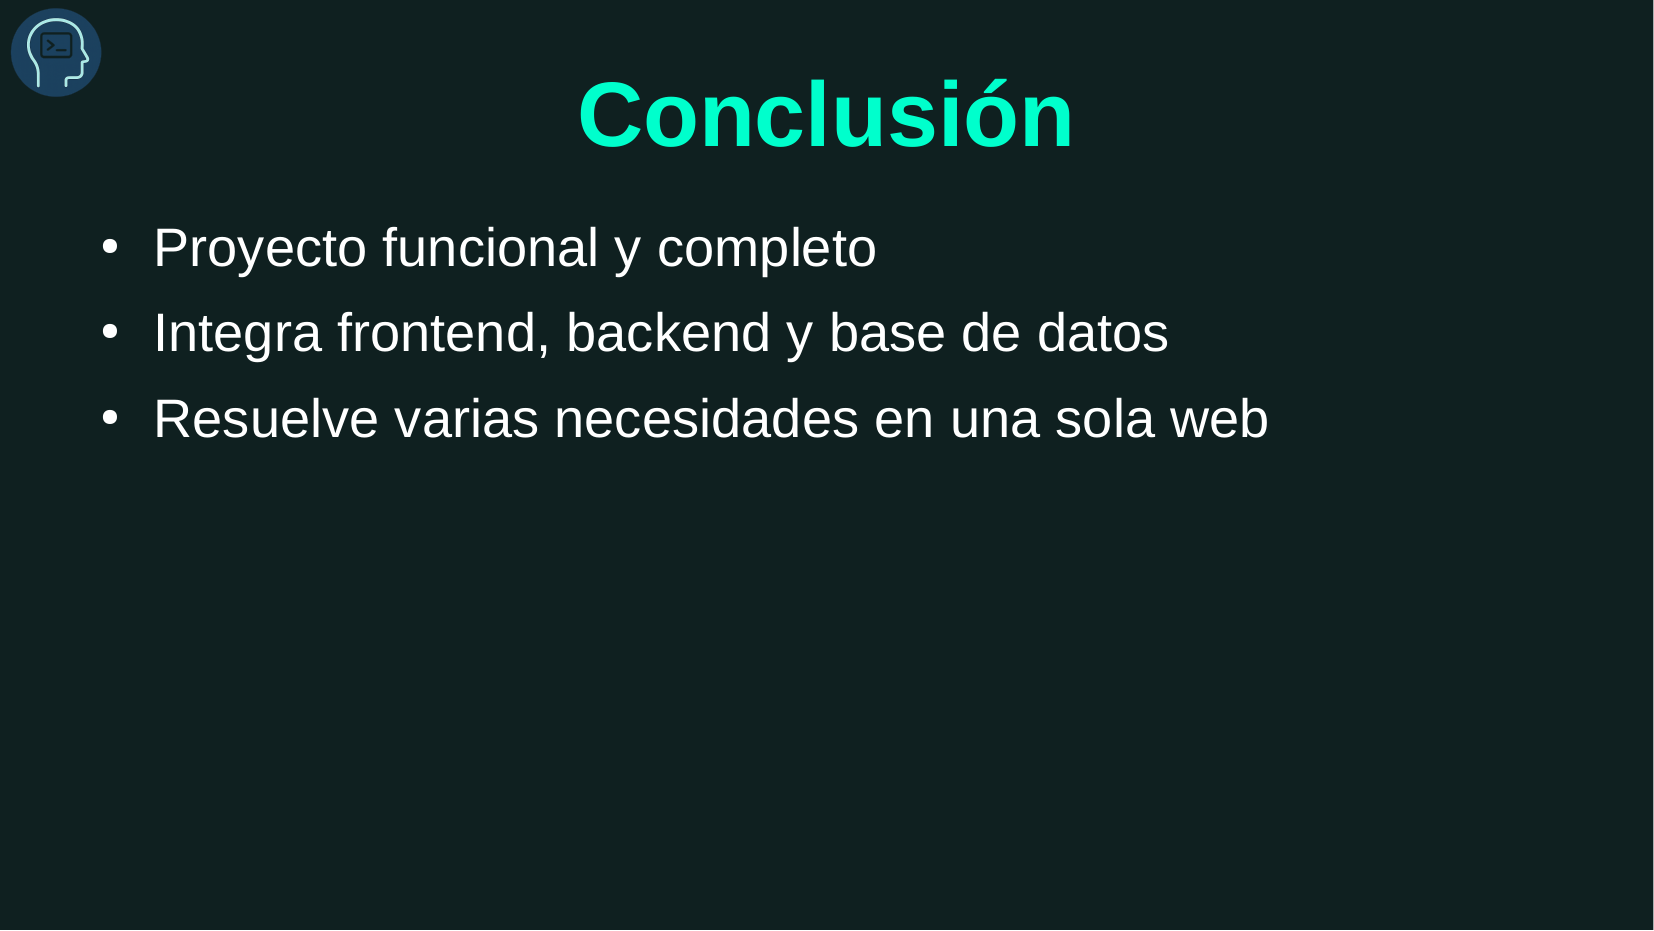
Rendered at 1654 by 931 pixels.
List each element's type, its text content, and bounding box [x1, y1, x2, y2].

title Conclusión [82, 37, 1571, 193]
picture [0, 0, 130, 130]
list Proyecto funcional y completo Integra frontend, backend y base de datos Resuelve varias necesidades en una sola web [82, 217, 1571, 758]
